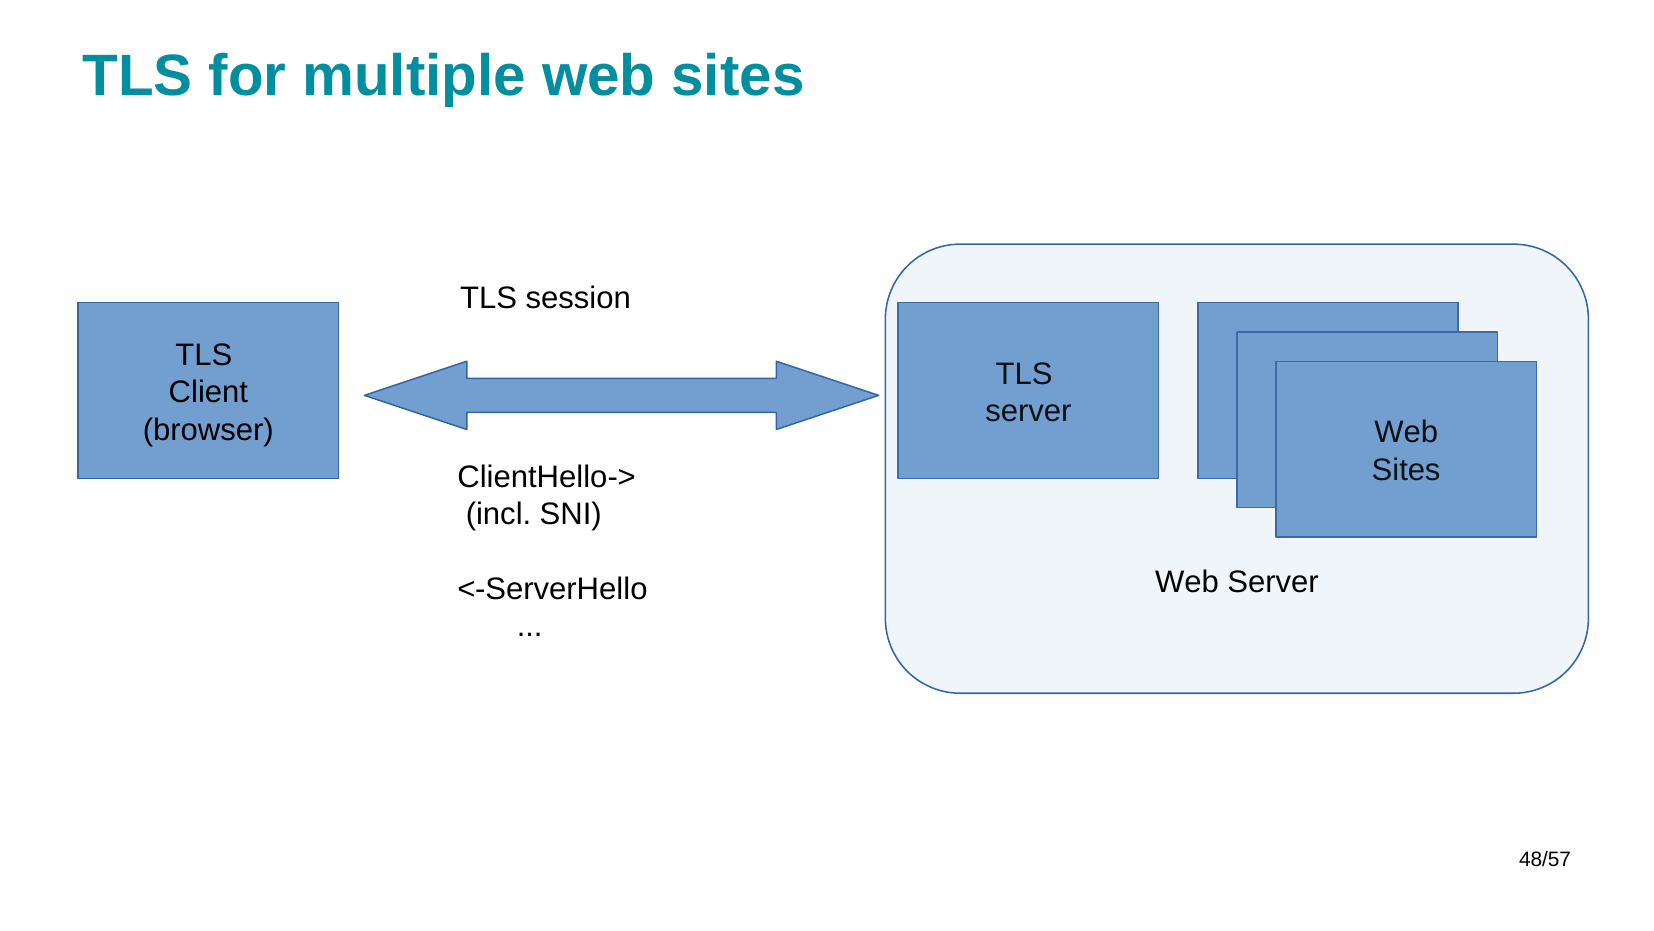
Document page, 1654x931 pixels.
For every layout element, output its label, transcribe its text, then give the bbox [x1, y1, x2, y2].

text_box TLS Client (browser) [78, 302, 339, 479]
text_box ClientHello-> (incl. SNI) <-ServerHello ... [442, 449, 814, 710]
text_box [364, 361, 879, 430]
text_box Web Server [885, 244, 1589, 694]
text_box TLS for multiple web sites [82, 36, 1571, 193]
text_box TLS session [445, 270, 782, 333]
